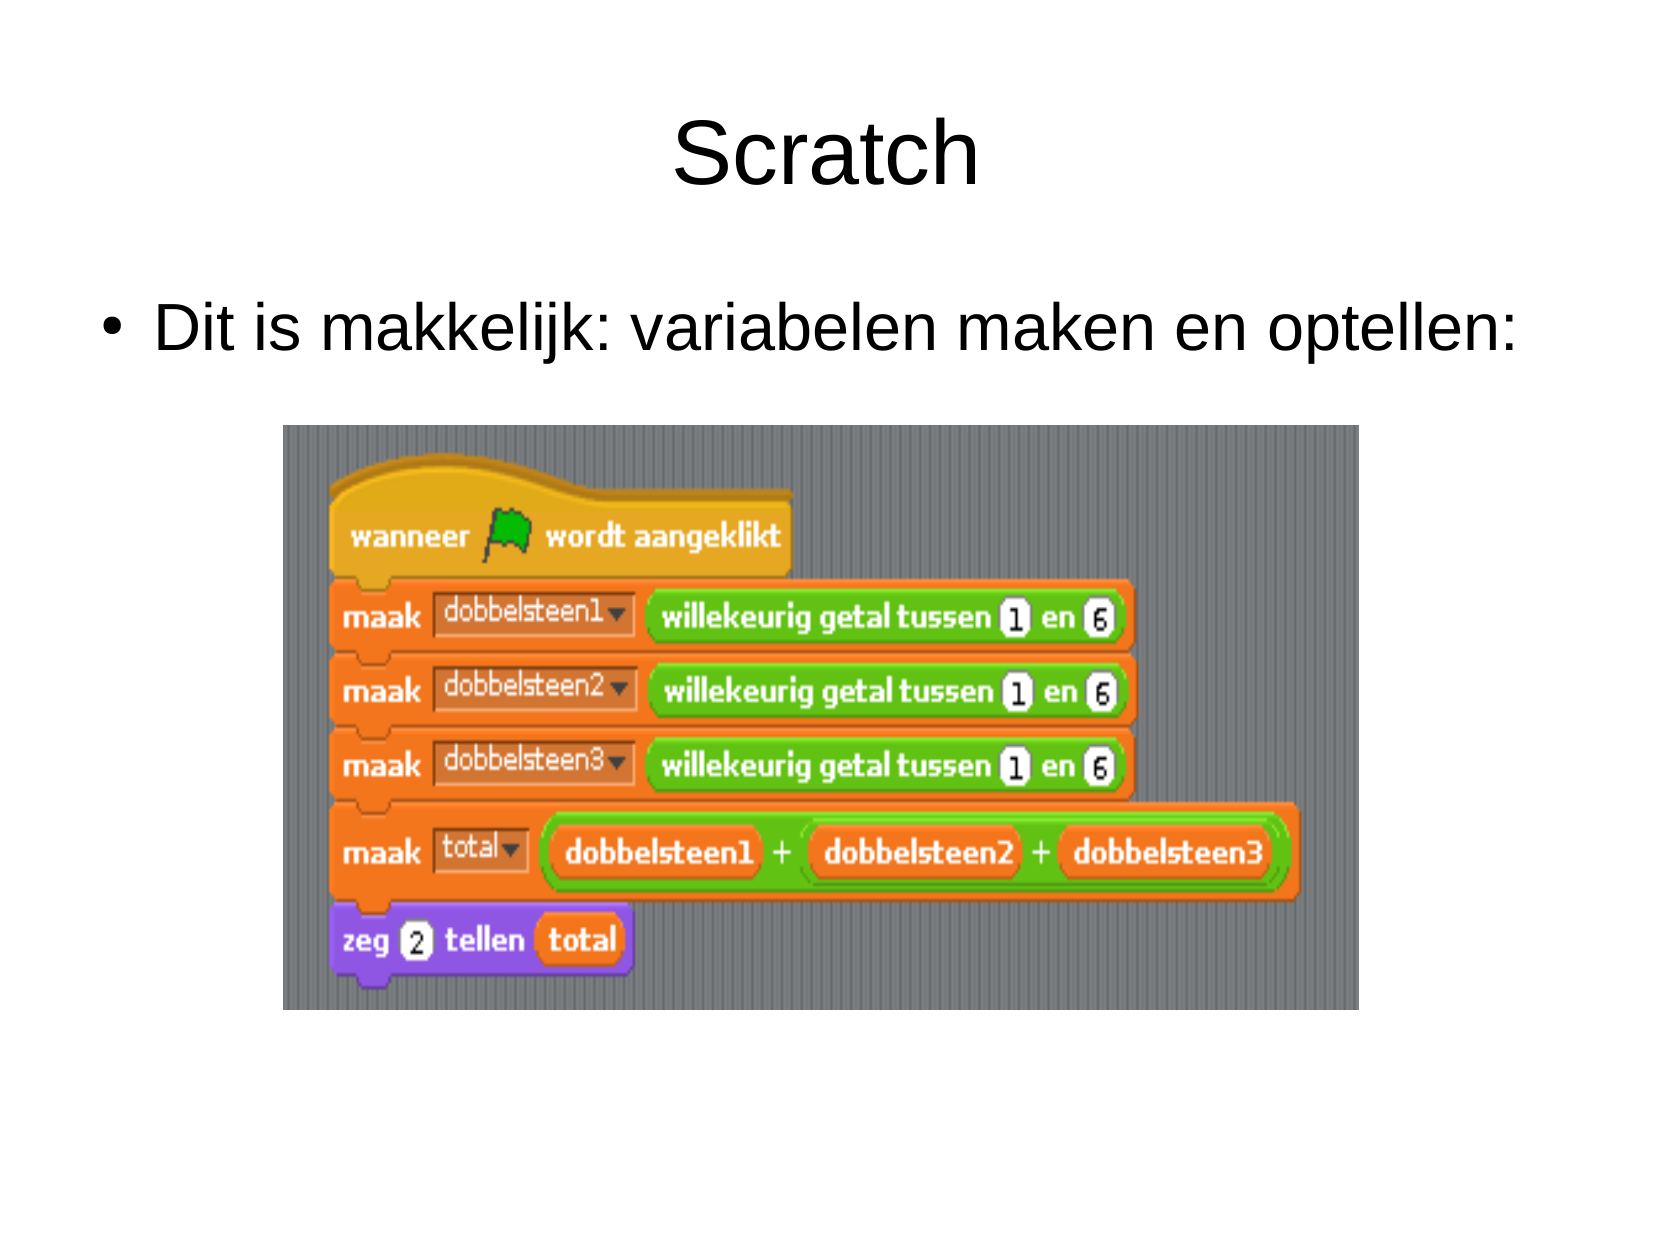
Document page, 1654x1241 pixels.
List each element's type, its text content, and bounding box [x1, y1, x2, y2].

list Dit is makkelijk: variabelen maken en optellen: [82, 290, 1571, 1010]
title Scratch [82, 49, 1571, 257]
picture [283, 425, 1359, 1010]
